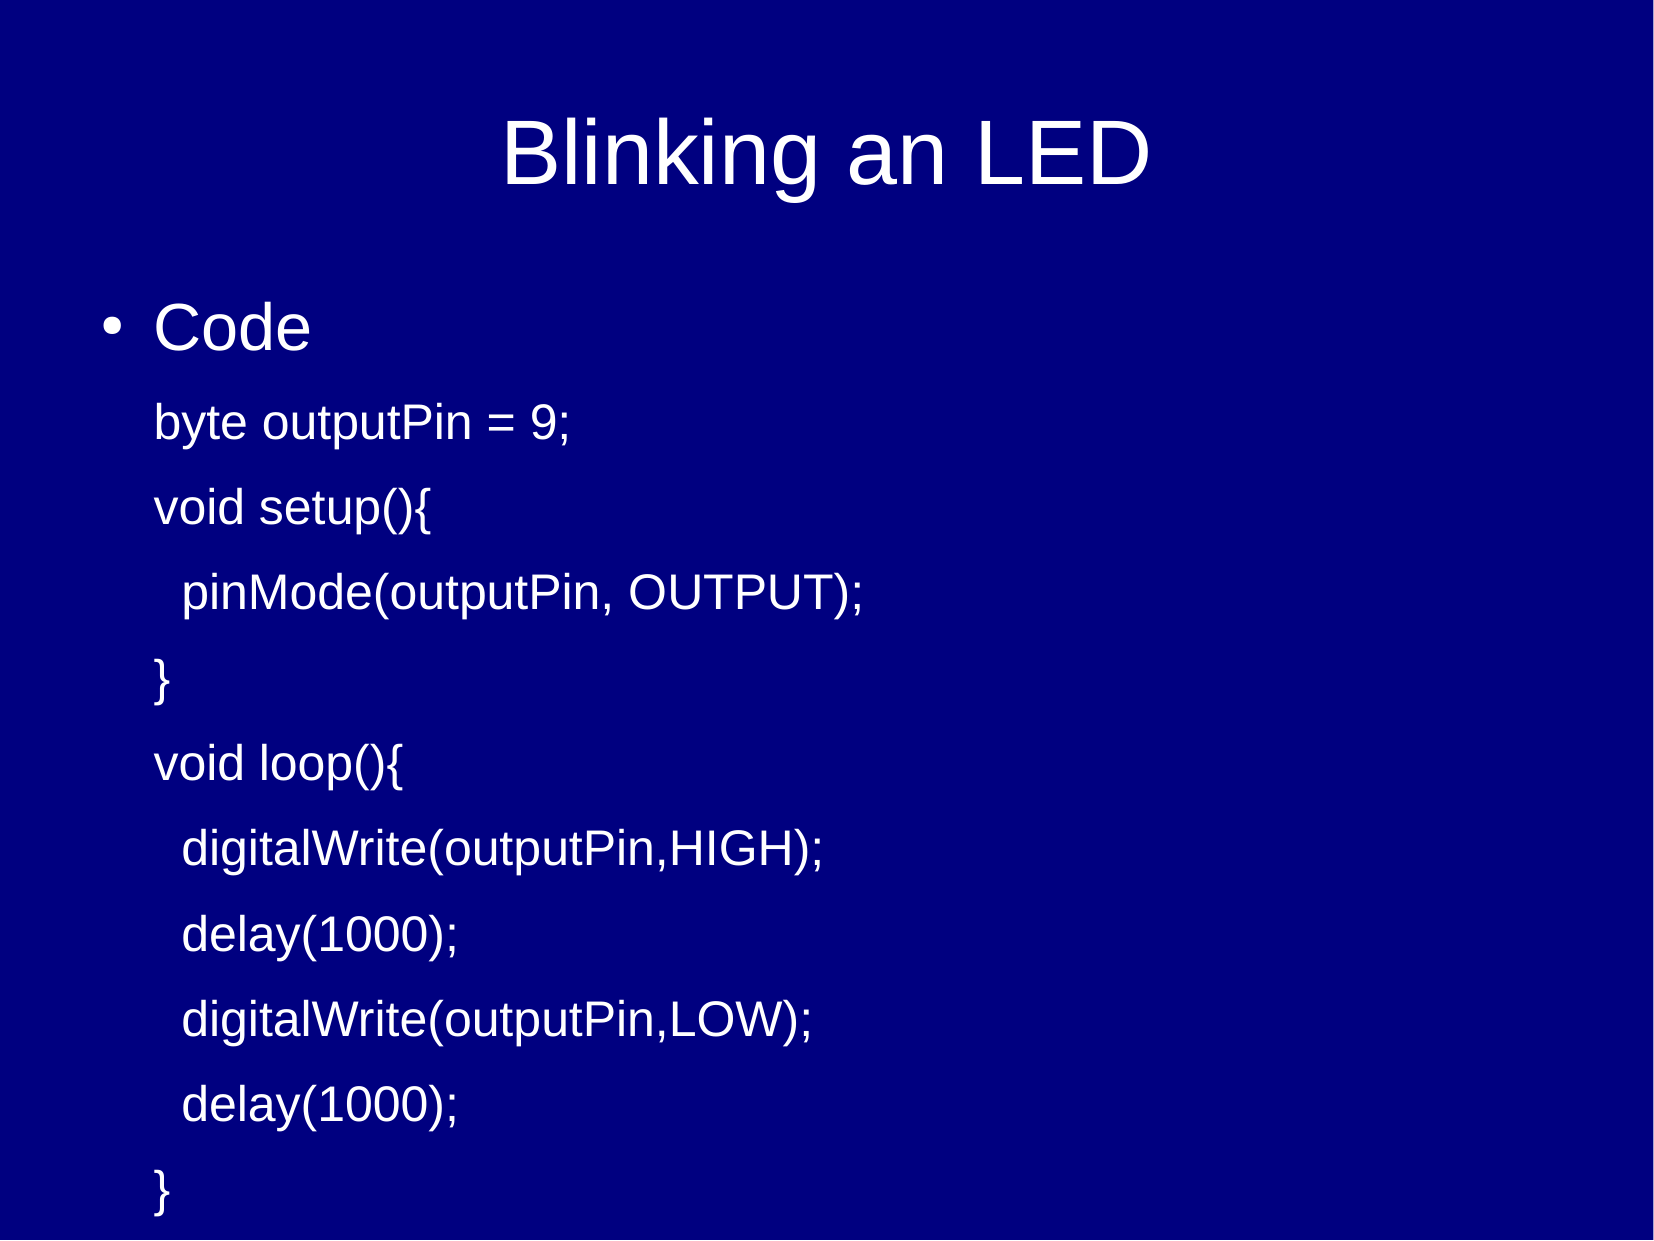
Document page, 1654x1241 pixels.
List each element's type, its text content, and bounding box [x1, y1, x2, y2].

title Blinking an LED [82, 49, 1571, 257]
list Code byte outputPin = 9; void setup(){ pinMode(outputPin, OUTPUT); } void loop(){ digitalWrite(outputPin,HIGH); delay(1000); digitalWrite(outputPin,LOW); delay(1000); } [82, 290, 1571, 1217]
